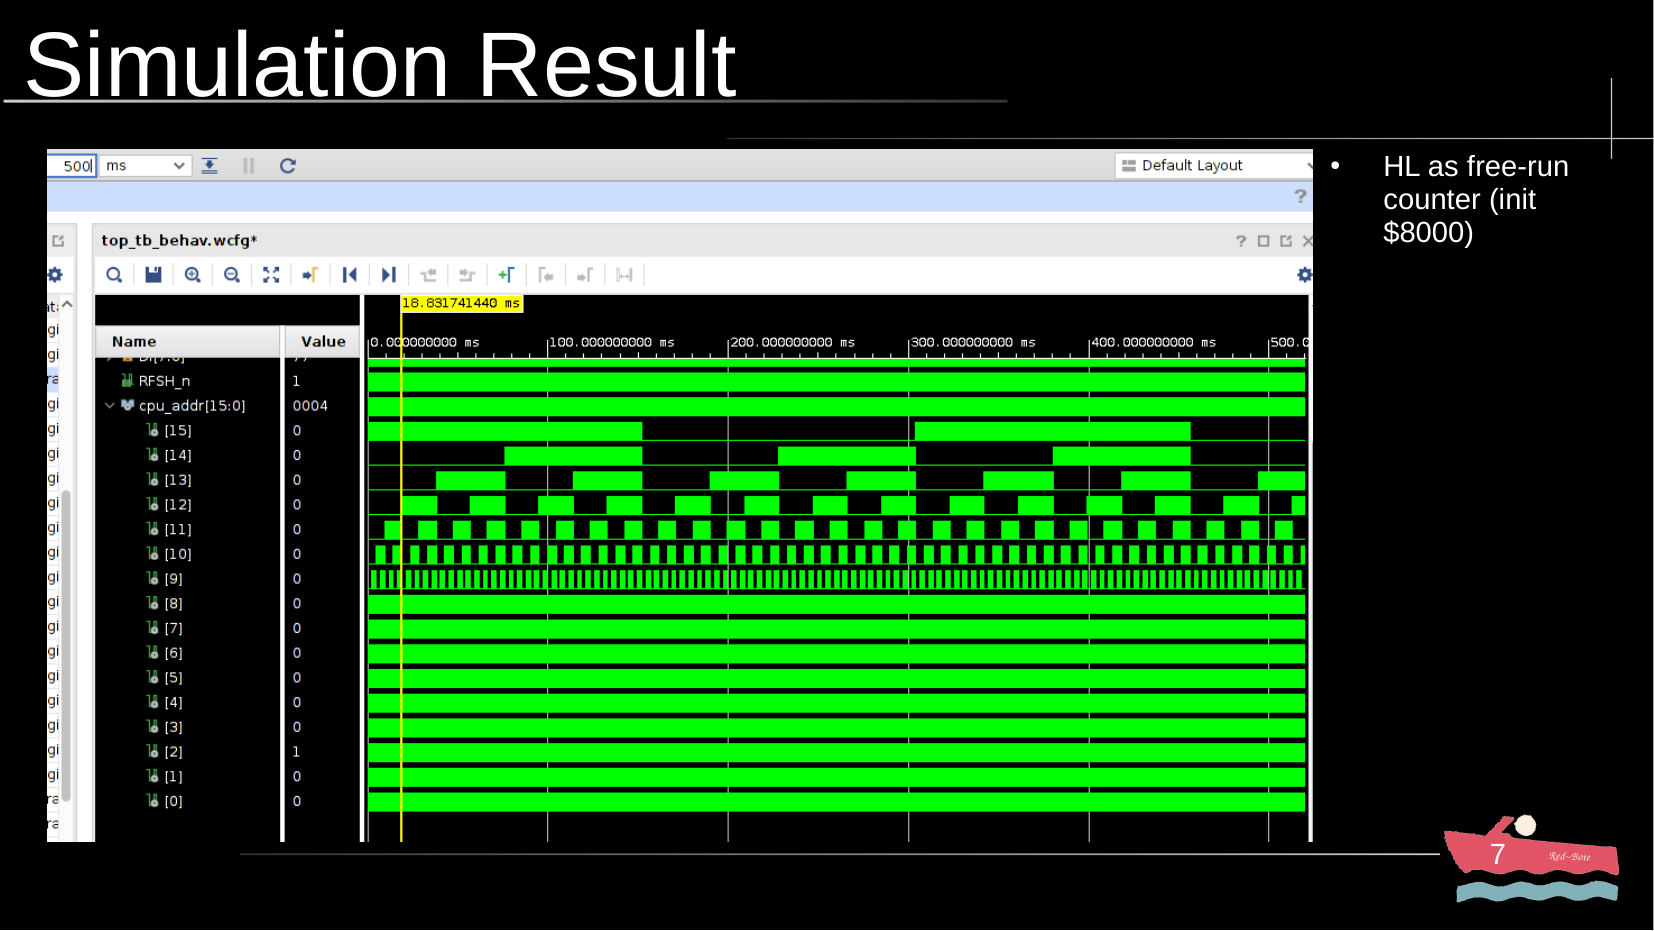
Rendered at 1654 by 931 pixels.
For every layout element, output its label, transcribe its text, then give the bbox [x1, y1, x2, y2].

list HL as free-run counter (init $8000) [1313, 150, 1597, 451]
title Simulation Result [23, 11, 1589, 119]
picture [1440, 807, 1625, 908]
picture [47, 149, 1313, 842]
